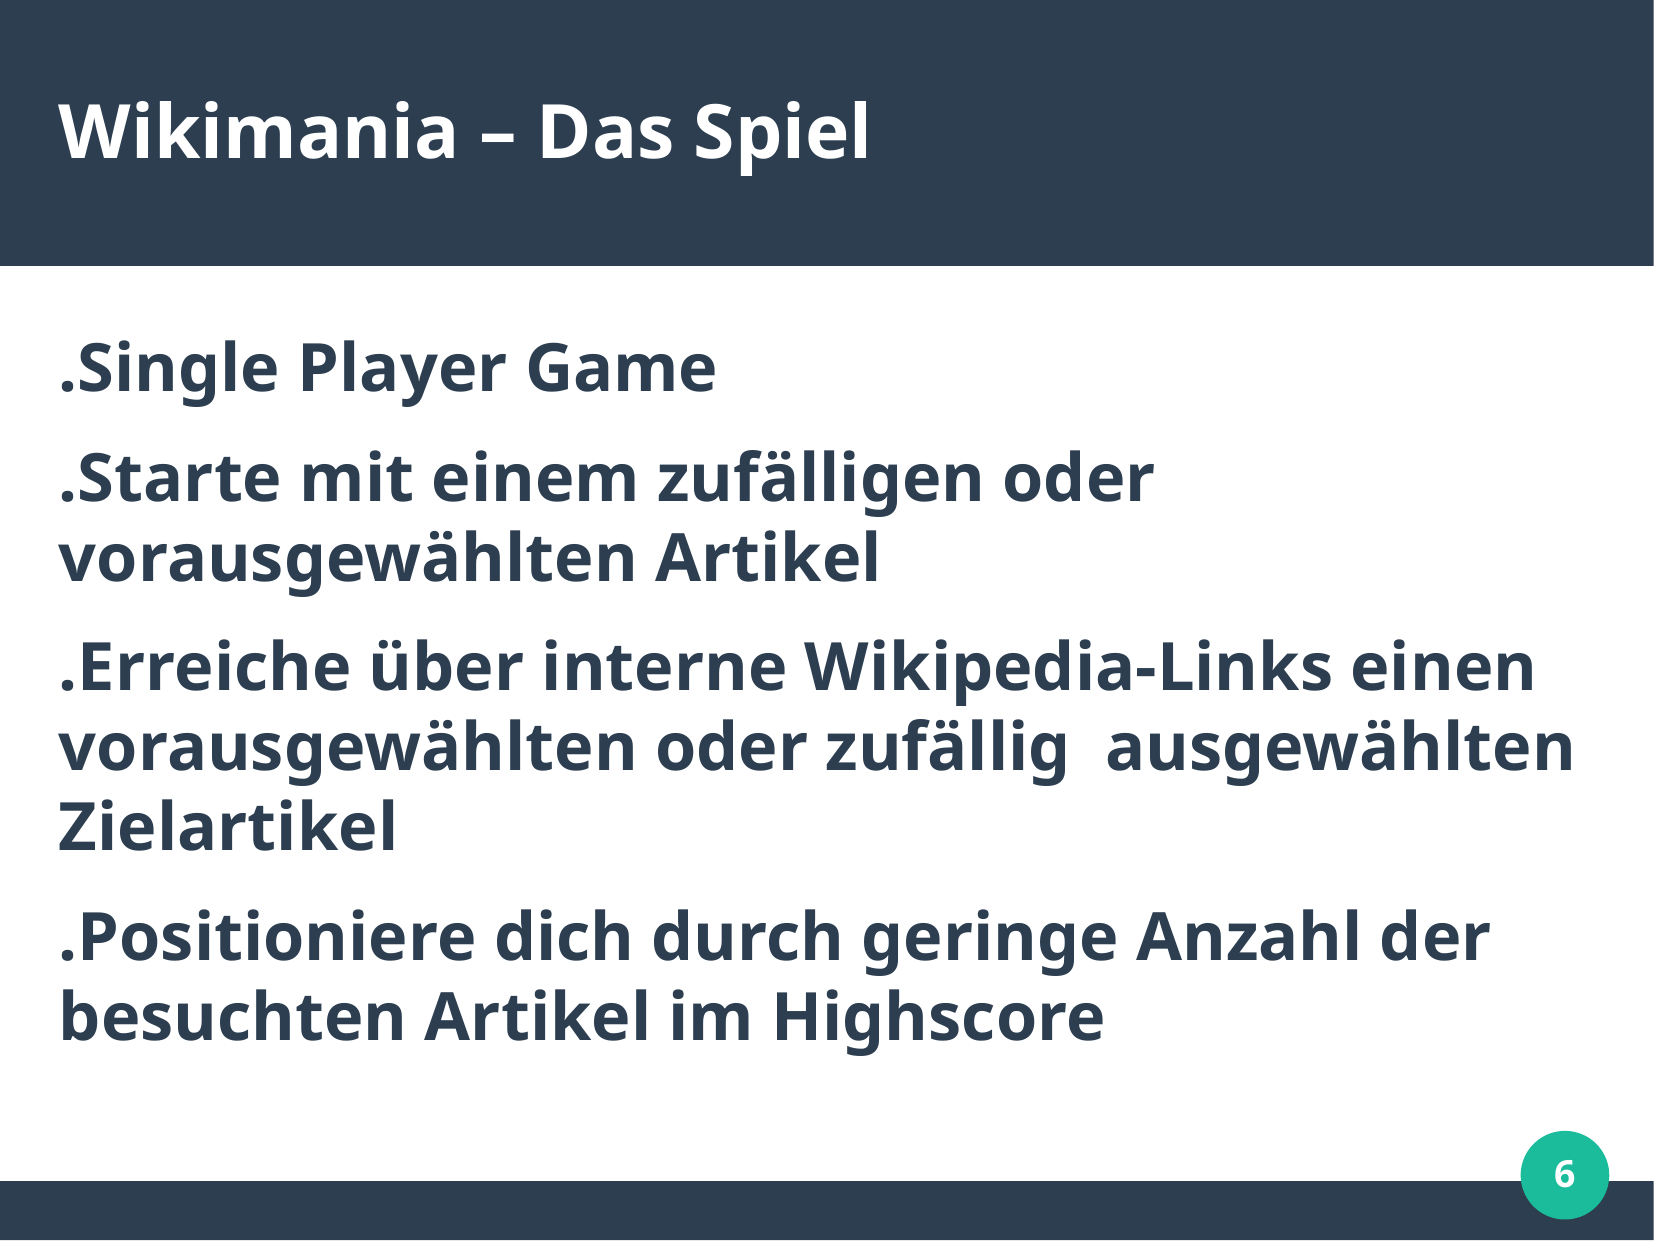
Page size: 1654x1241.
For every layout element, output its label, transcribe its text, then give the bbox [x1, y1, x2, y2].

list .Single Player Game .Starte mit einem zufälligen oder vorausgewählten Artikel .Erreiche über interne Wikipedia-Links einen vorausgewählten oder zufällig ausgewählten Zielartikel .Positioniere dich durch geringe Anzahl der besuchten Artikel im Highscore [59, 324, 1595, 1152]
text_box [1505, 1116, 1625, 1235]
title Wikimania – Das Spiel [59, 49, 1595, 207]
